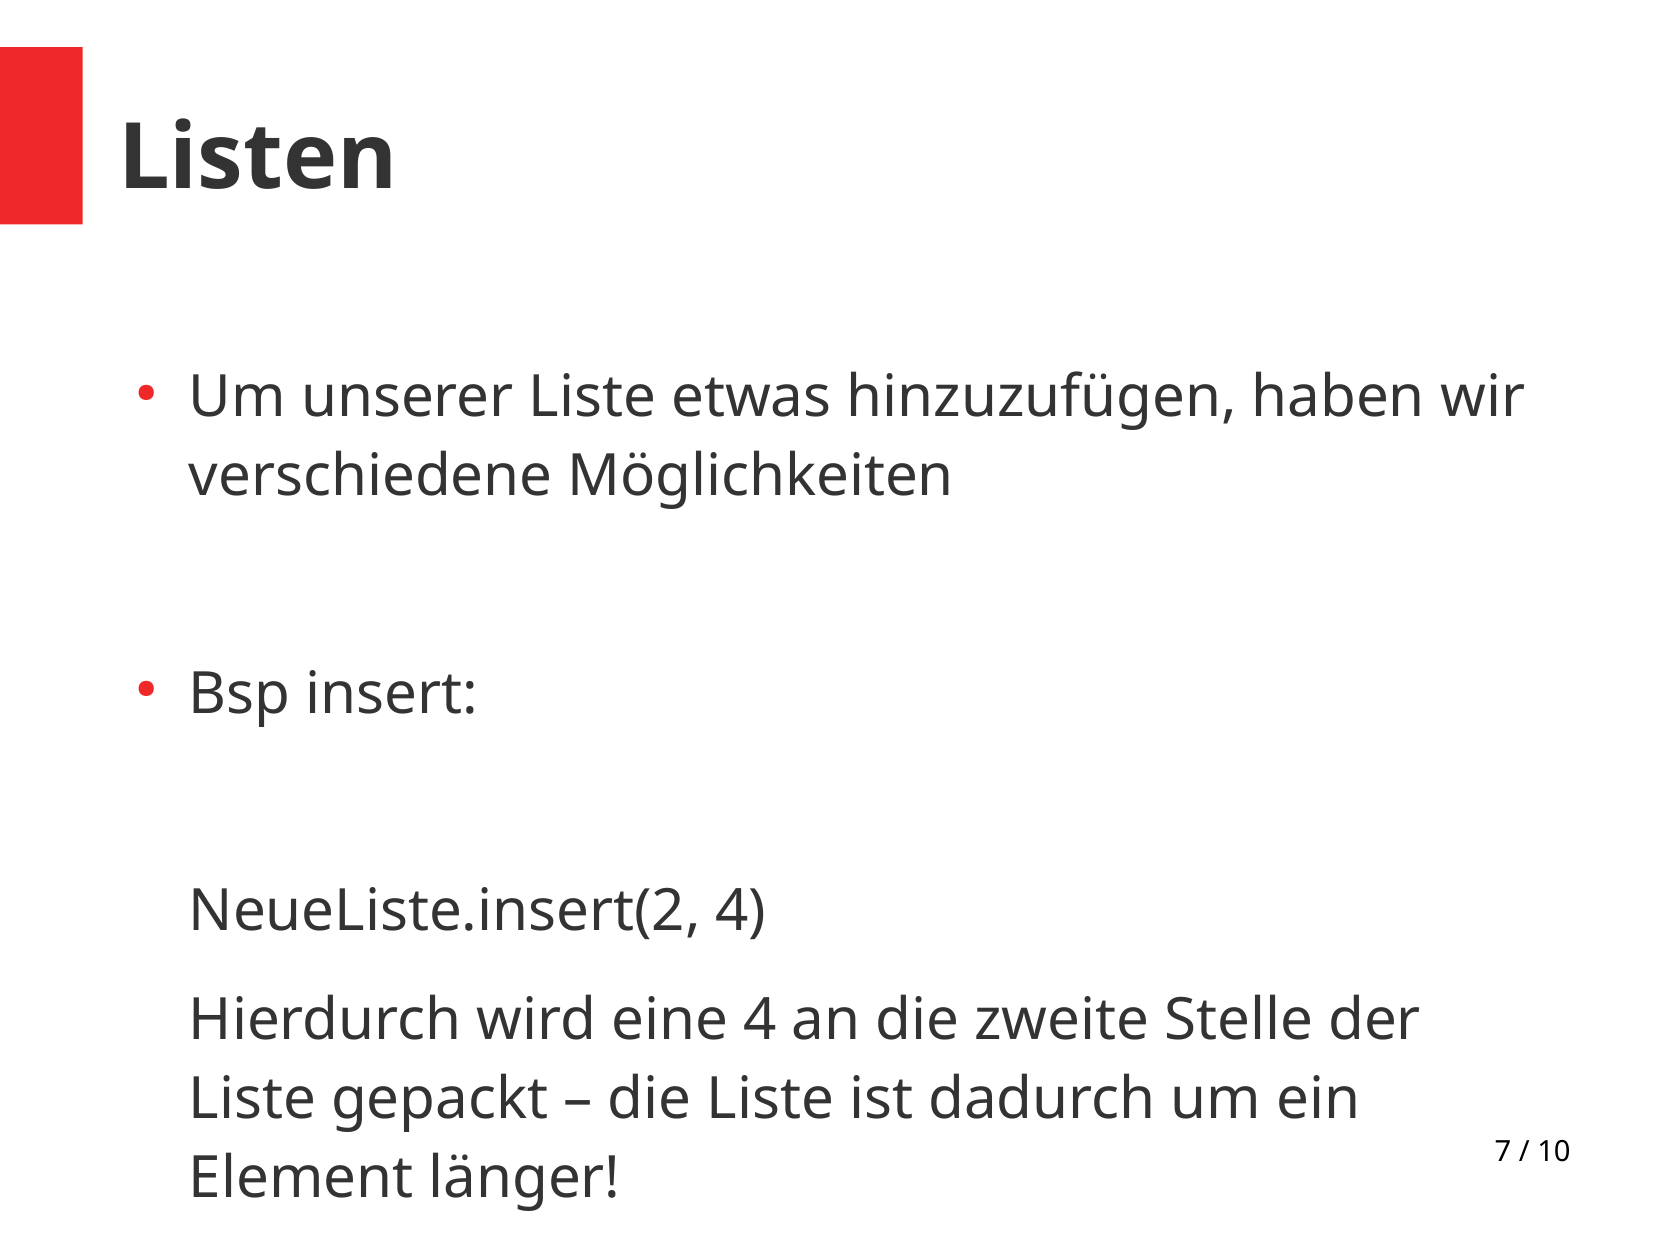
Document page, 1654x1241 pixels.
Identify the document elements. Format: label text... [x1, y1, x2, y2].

list Um unserer Liste etwas hinzuzufügen, haben wir verschiedene Möglichkeiten Bsp insert: NeueListe.insert(2, 4) Hierdurch wird eine 4 an die zweite Stelle der Liste gepackt – die Liste ist dadurch um ein Element länger! [118, 354, 1536, 1074]
title Listen [118, 49, 1571, 257]
